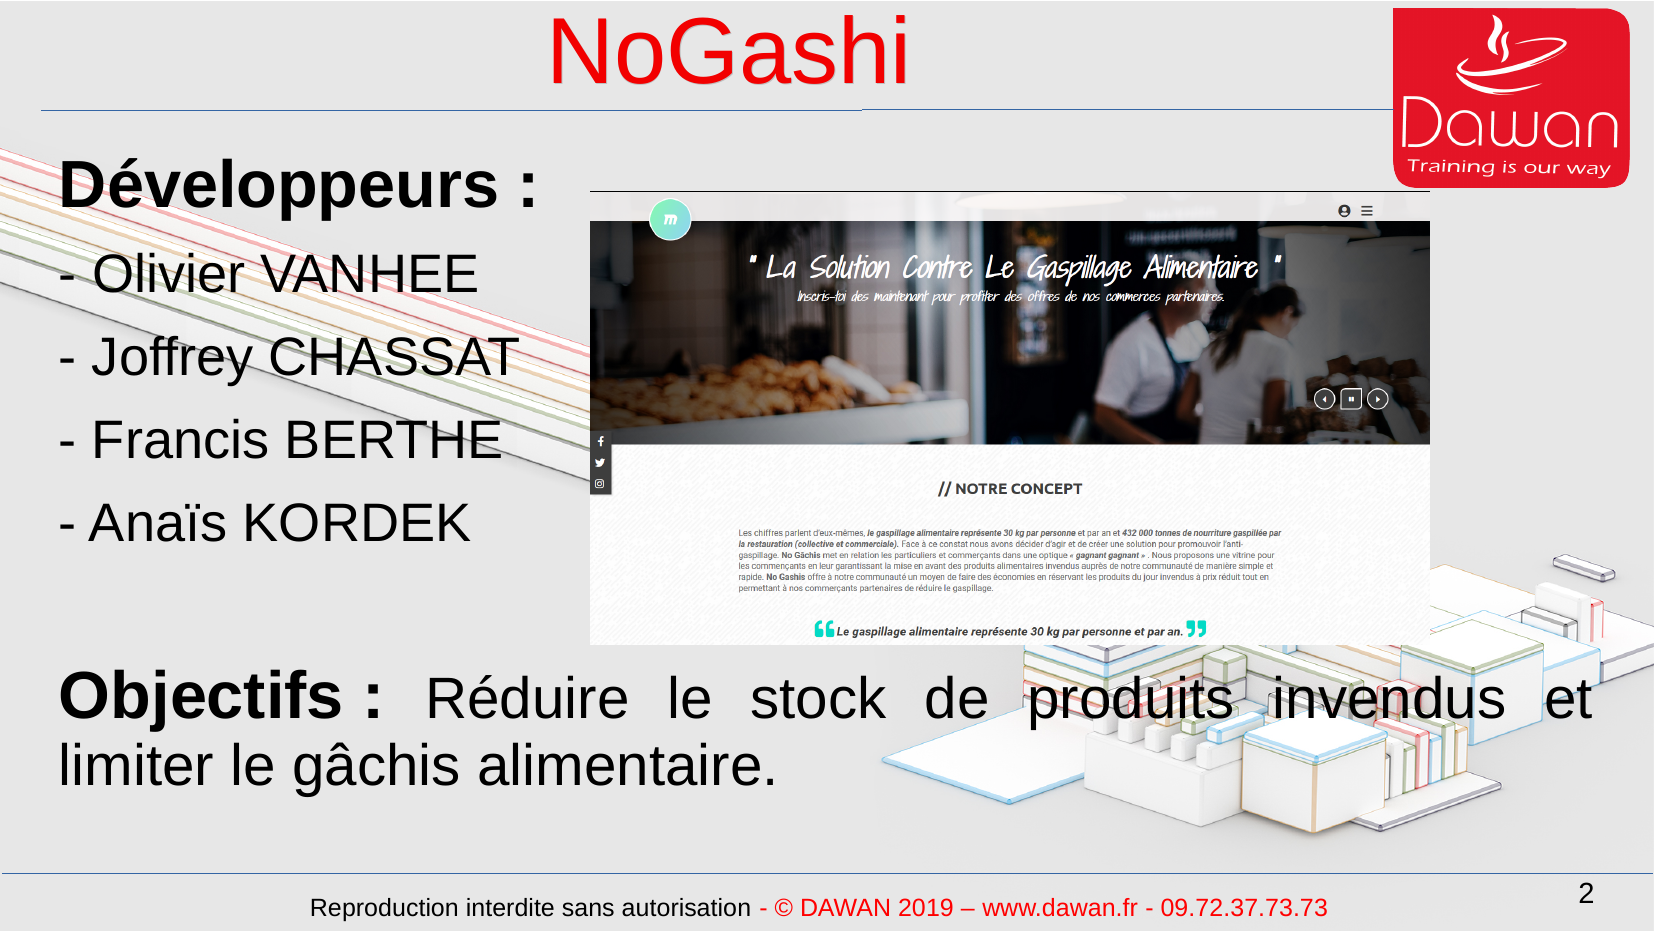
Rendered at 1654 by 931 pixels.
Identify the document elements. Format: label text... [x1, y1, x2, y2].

title NoGashi [35, 0, 1424, 134]
list Développeurs : - Olivier VANHEE - Joffrey CHASSAT - Francis BERTHE - Anaïs KORDEK Objectifs : Réduire le stock de produits invendus et limiter le gâchis alimentaire. [59, 146, 1595, 896]
picture [0, 1, 1654, 931]
